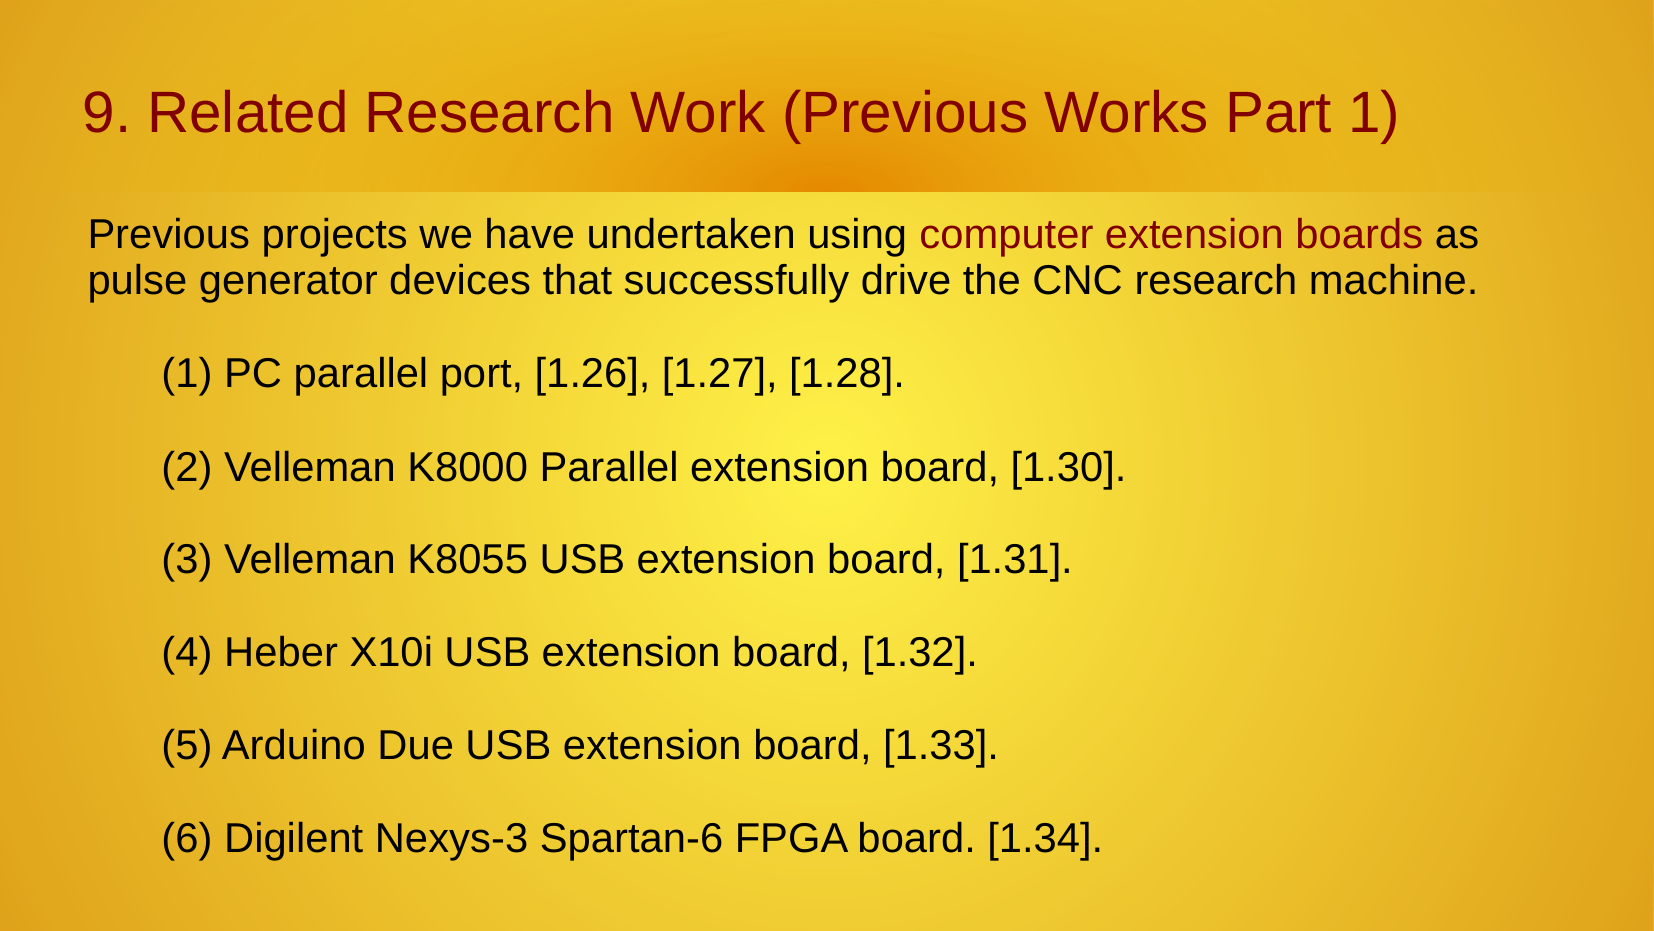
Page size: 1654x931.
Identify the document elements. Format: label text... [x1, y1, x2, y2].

text_box Previous projects we have undertaken using computer extension boards as pulse generator devices that successfully drive the CNC research machine. (1) PC parallel port, [1.26], [1.27], [1.28]. (2) Velleman K8000 Parallel extension board, [1.30]. (3) Velleman K8055 USB extension board, [1.31]. (4) Heber X10i USB extension board, [1.32]. (5) Arduino Due USB extension board, [1.33]. (6) Digilent Nexys-3 Spartan-6 FPGA board. [1.34]. [72, 203, 1562, 888]
title 9. Related Research Work (Previous Works Part 1) [82, 35, 1571, 189]
